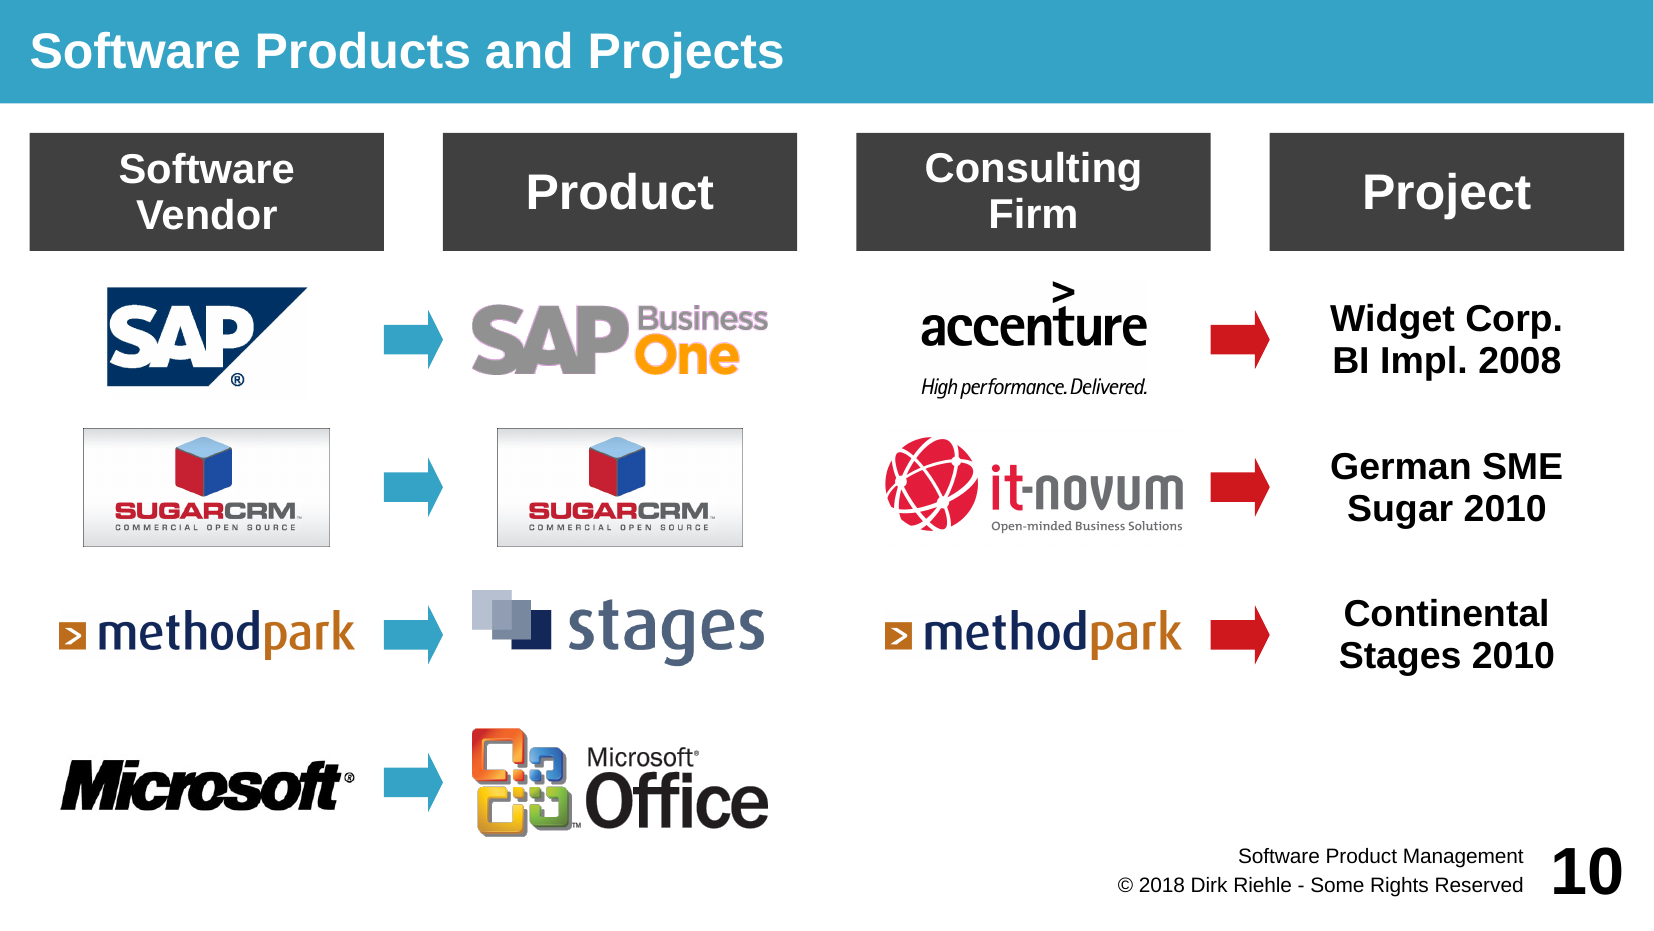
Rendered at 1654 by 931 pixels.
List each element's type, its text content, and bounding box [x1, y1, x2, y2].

picture [472, 304, 768, 375]
picture [497, 428, 743, 547]
text_box [1210, 310, 1270, 370]
picture [59, 610, 355, 660]
text_box Project [1269, 132, 1625, 251]
picture [472, 590, 768, 680]
picture [59, 754, 355, 811]
text_box [1210, 457, 1270, 517]
text_box Product [442, 132, 798, 251]
text_box [383, 605, 443, 665]
text_box Continental Stages 2010 [1269, 575, 1625, 694]
title Software Products and Projects [0, 0, 1654, 104]
picture [881, 428, 1187, 547]
text_box [383, 752, 443, 813]
text_box [383, 457, 443, 517]
text_box Consulting Firm [856, 132, 1211, 251]
text_box Widget Corp. BI Impl. 2008 [1269, 280, 1625, 399]
picture [920, 280, 1148, 399]
text_box [1210, 605, 1270, 665]
picture [83, 428, 330, 547]
picture [472, 728, 768, 837]
text_box German SME Sugar 2010 [1269, 428, 1625, 547]
picture [885, 610, 1182, 660]
picture [105, 280, 309, 399]
text_box [383, 310, 443, 370]
text_box Software Vendor [29, 132, 384, 251]
